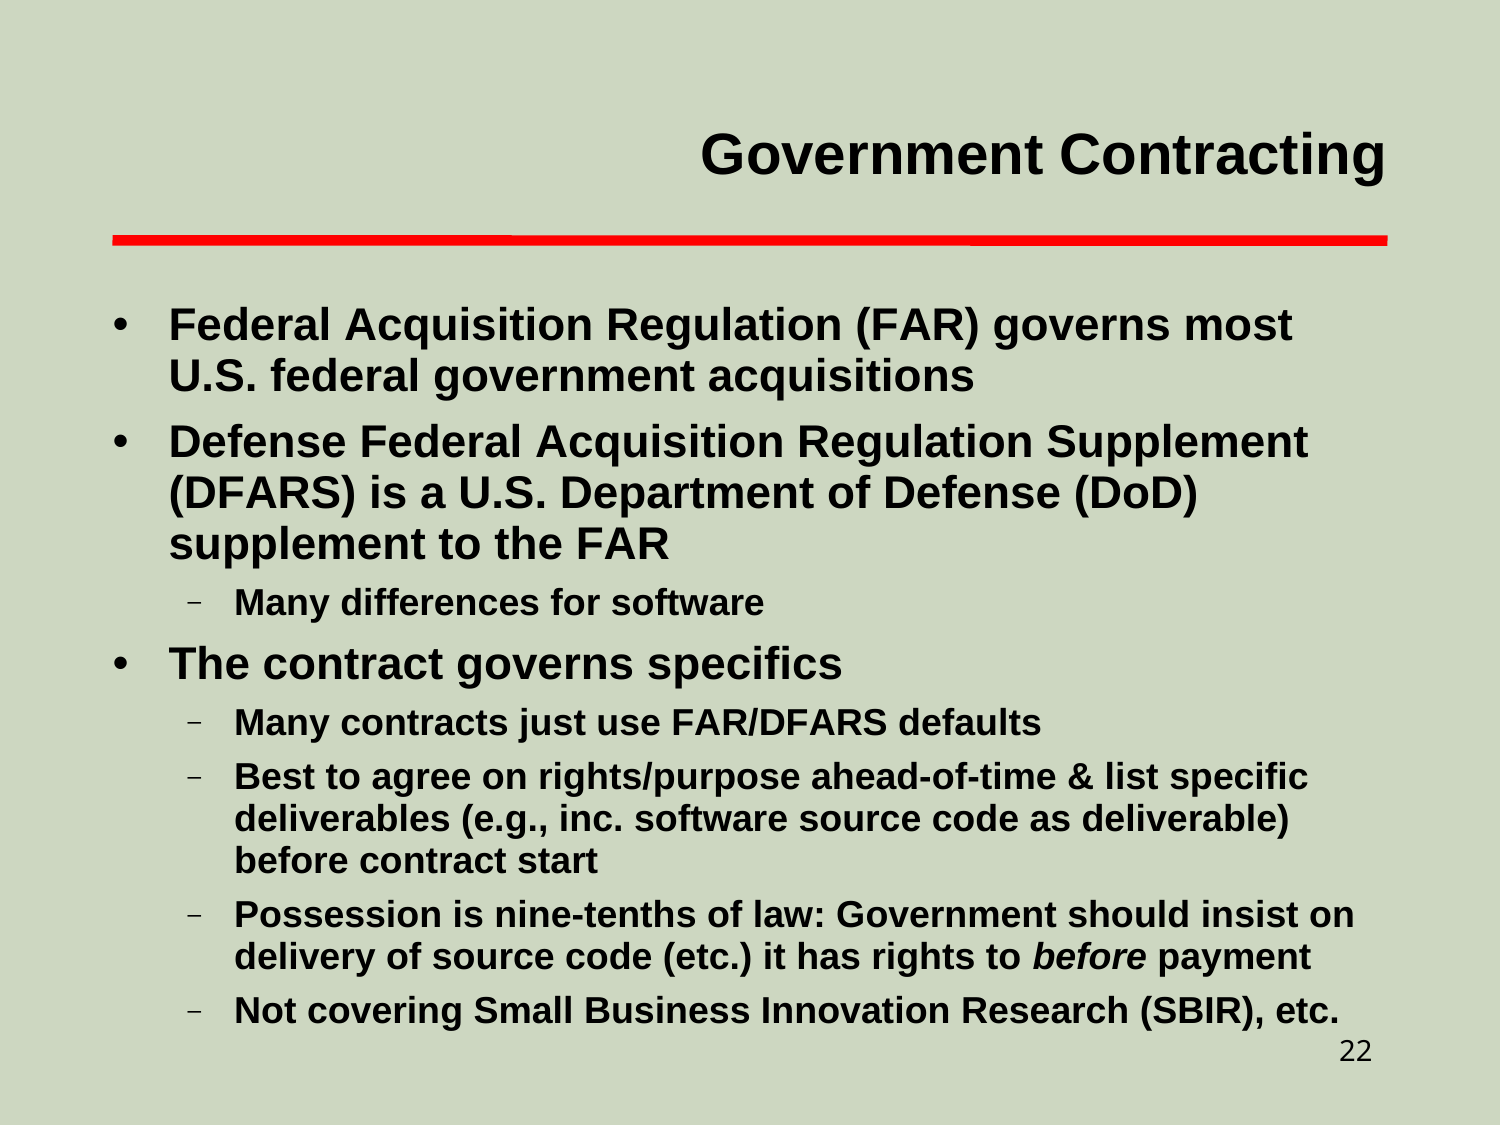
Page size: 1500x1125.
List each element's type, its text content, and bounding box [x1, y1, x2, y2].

title Government Contracting [337, 93, 1388, 216]
list Federal Acquisition Regulation (FAR) governs most U.S. federal government acquisitions Defense Federal Acquisition Regulation Supplement (DFARS) is a U.S. Department of Defense (DoD) supplement to the FAR Many differences for software The contract governs specifics Many contracts just use FAR/DFARS defaults Best to agree on rights/purpose ahead-of-time & list specific deliverables (e.g., inc. software source code as deliverable) before contract start Possession is nine-tenths of law: Government should insist on delivery of source code (etc.) it has rights to before payment Not covering Small Business Innovation Research (SBIR), etc. [112, 299, 1388, 1083]
